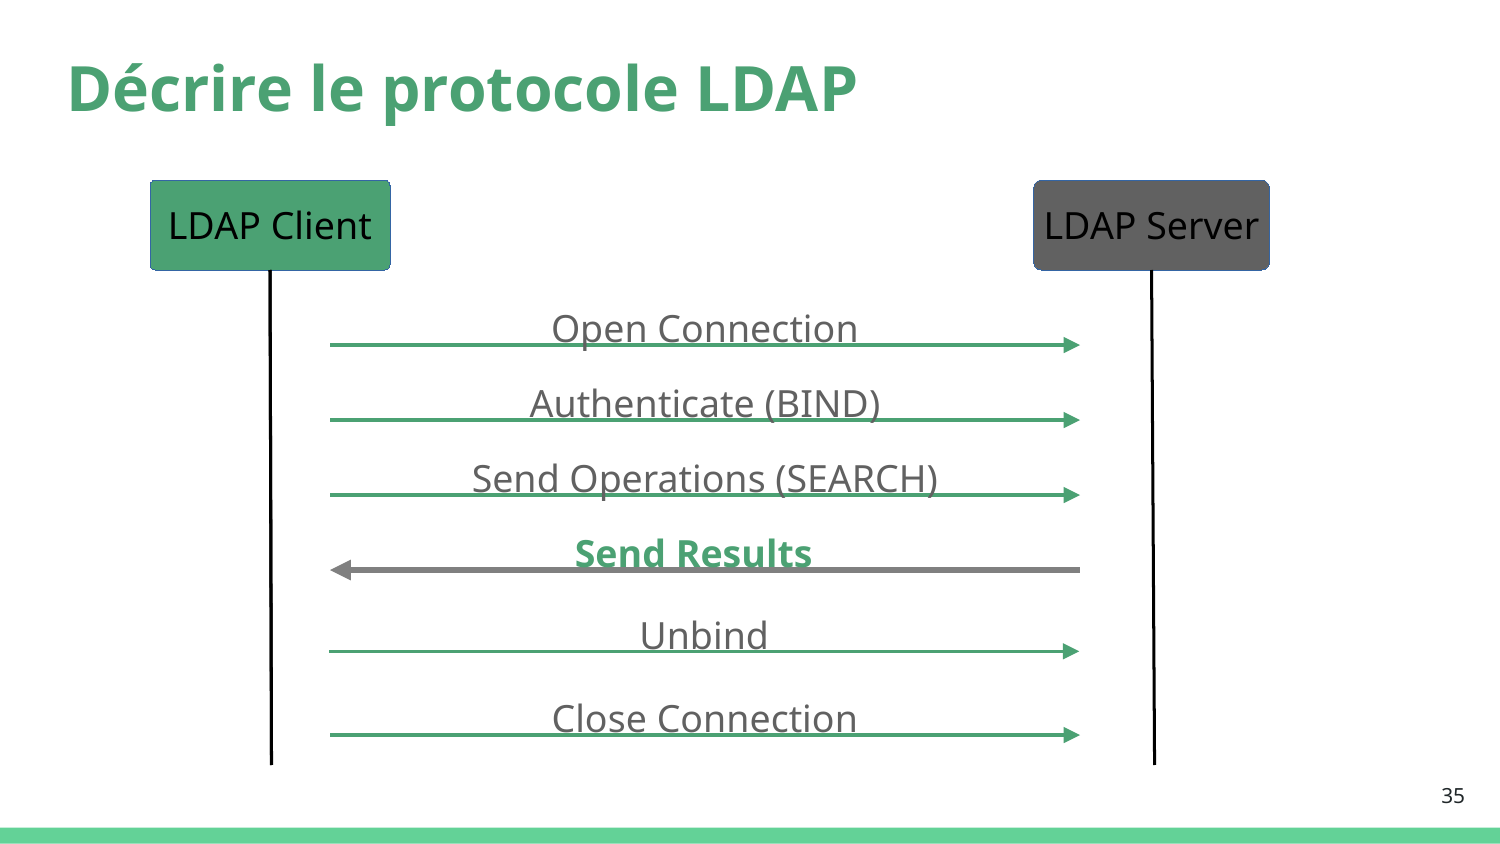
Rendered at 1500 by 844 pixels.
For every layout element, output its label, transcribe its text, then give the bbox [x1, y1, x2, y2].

text_box Send Results [531, 519, 857, 584]
text_box LDAP Client [150, 180, 391, 271]
title Décrire le protocole LDAP [51, 23, 1449, 117]
slide_number <numéro> [1389, 764, 1480, 830]
text_box LDAP Server [1033, 180, 1270, 271]
